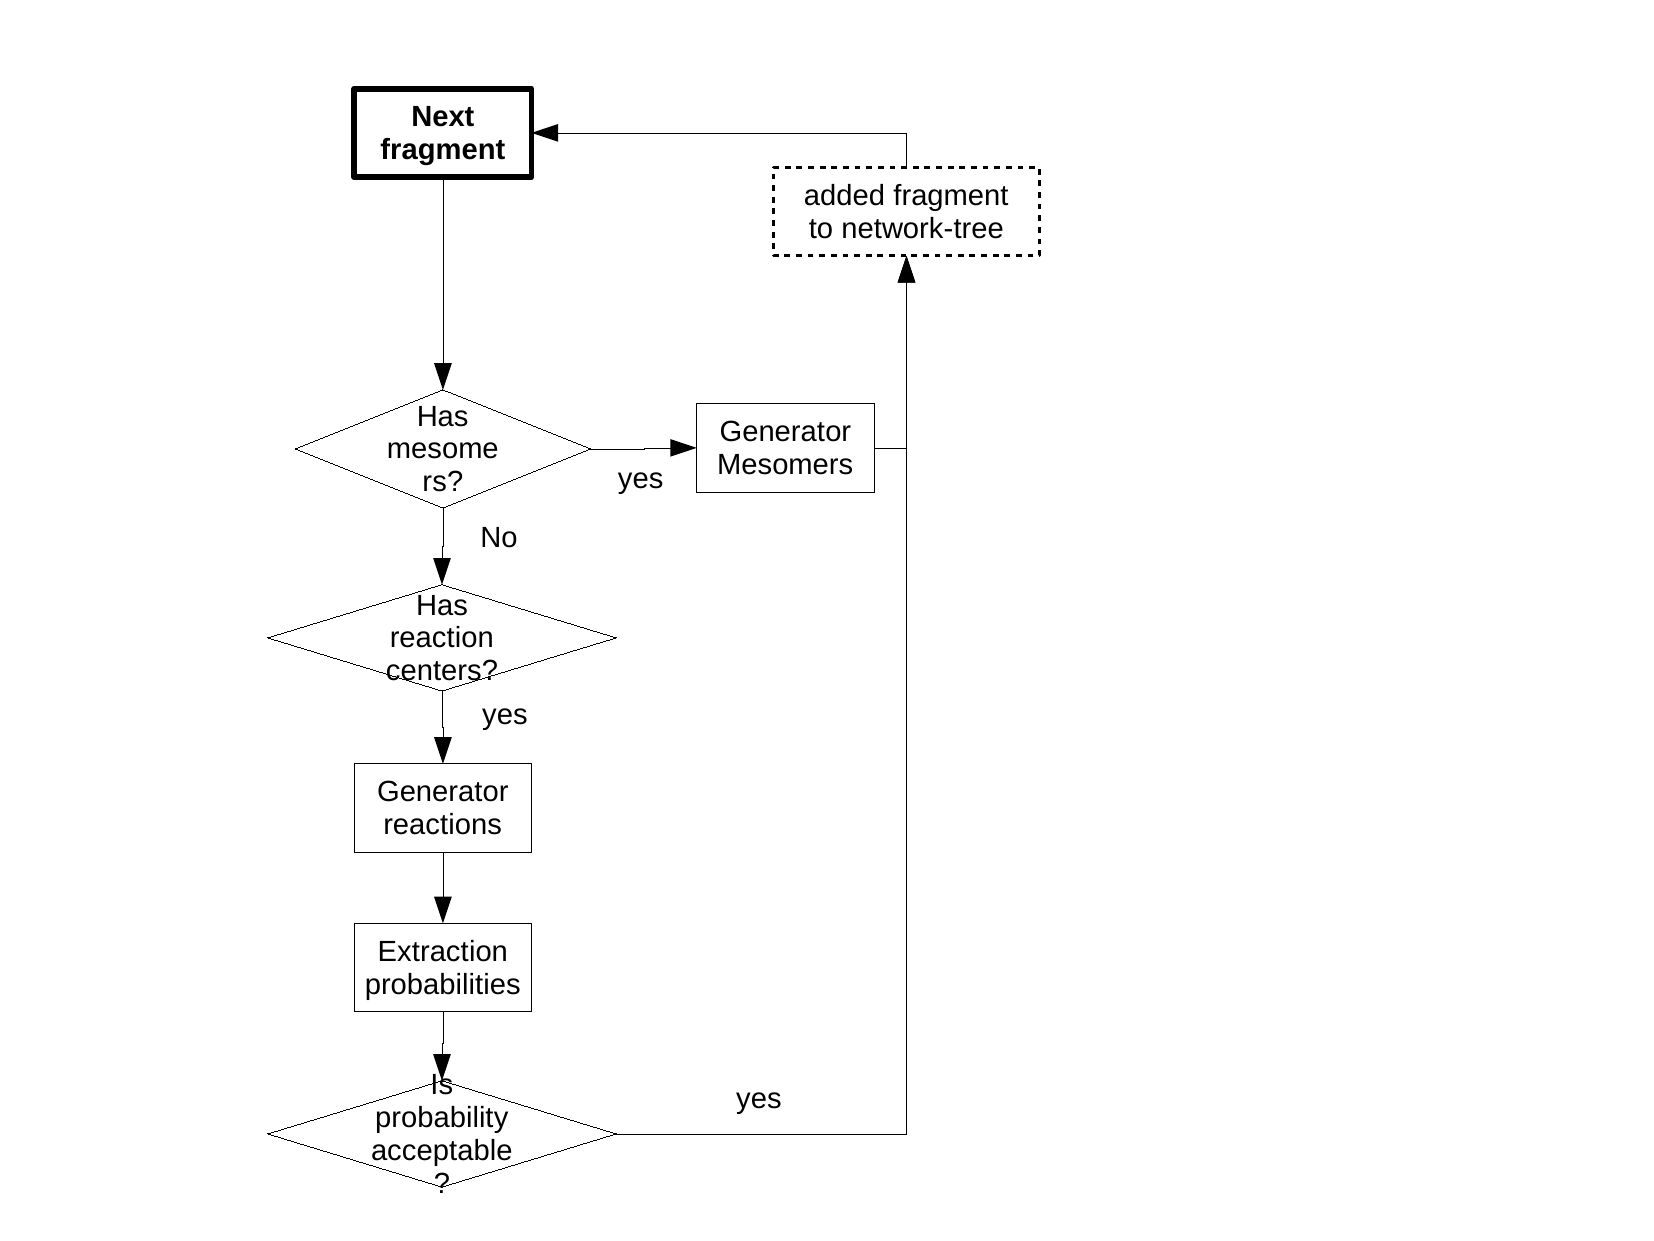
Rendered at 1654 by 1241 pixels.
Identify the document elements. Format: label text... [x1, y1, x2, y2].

text_box Next fragment [354, 88, 532, 178]
text_box Is probability acceptable? [267, 1081, 617, 1188]
text_box yes [596, 449, 686, 508]
text_box Generator reactions [354, 763, 532, 853]
text_box Has mesomers? [295, 390, 591, 508]
text_box yes [714, 1068, 804, 1128]
text_box Has reaction centers? [267, 584, 617, 691]
text_box Extraction probabilities [354, 923, 532, 1012]
text_box Generator Mesomers [696, 403, 875, 493]
text_box yes [460, 685, 550, 745]
text_box added fragment to network-tree [773, 167, 1040, 256]
text_box No [454, 507, 544, 567]
